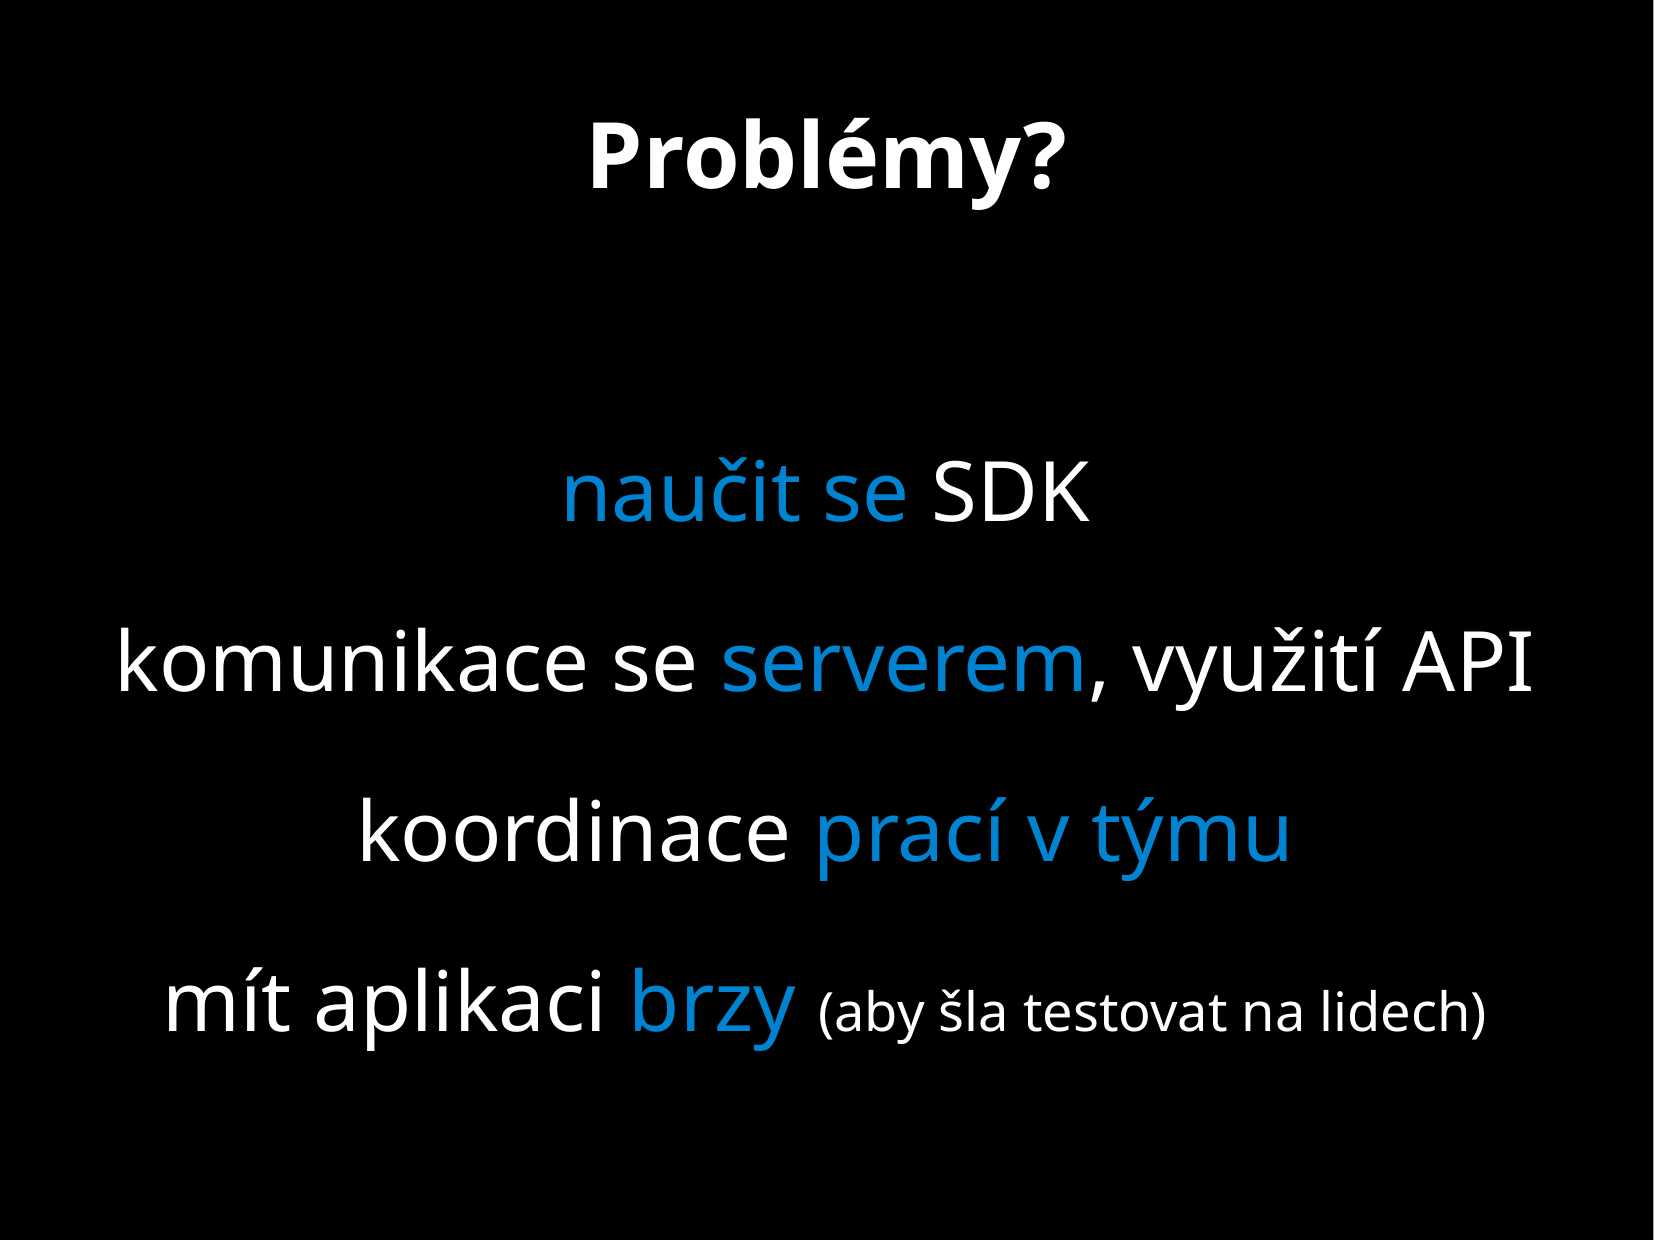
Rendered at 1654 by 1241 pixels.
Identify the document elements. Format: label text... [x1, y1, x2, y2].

title Problémy? [82, 49, 1571, 257]
text_box naučit se SDK komunikace se serverem, využití API koordinace prací v týmu mít aplikaci brzy (aby šla testovat na lidech) [75, 367, 1576, 926]
